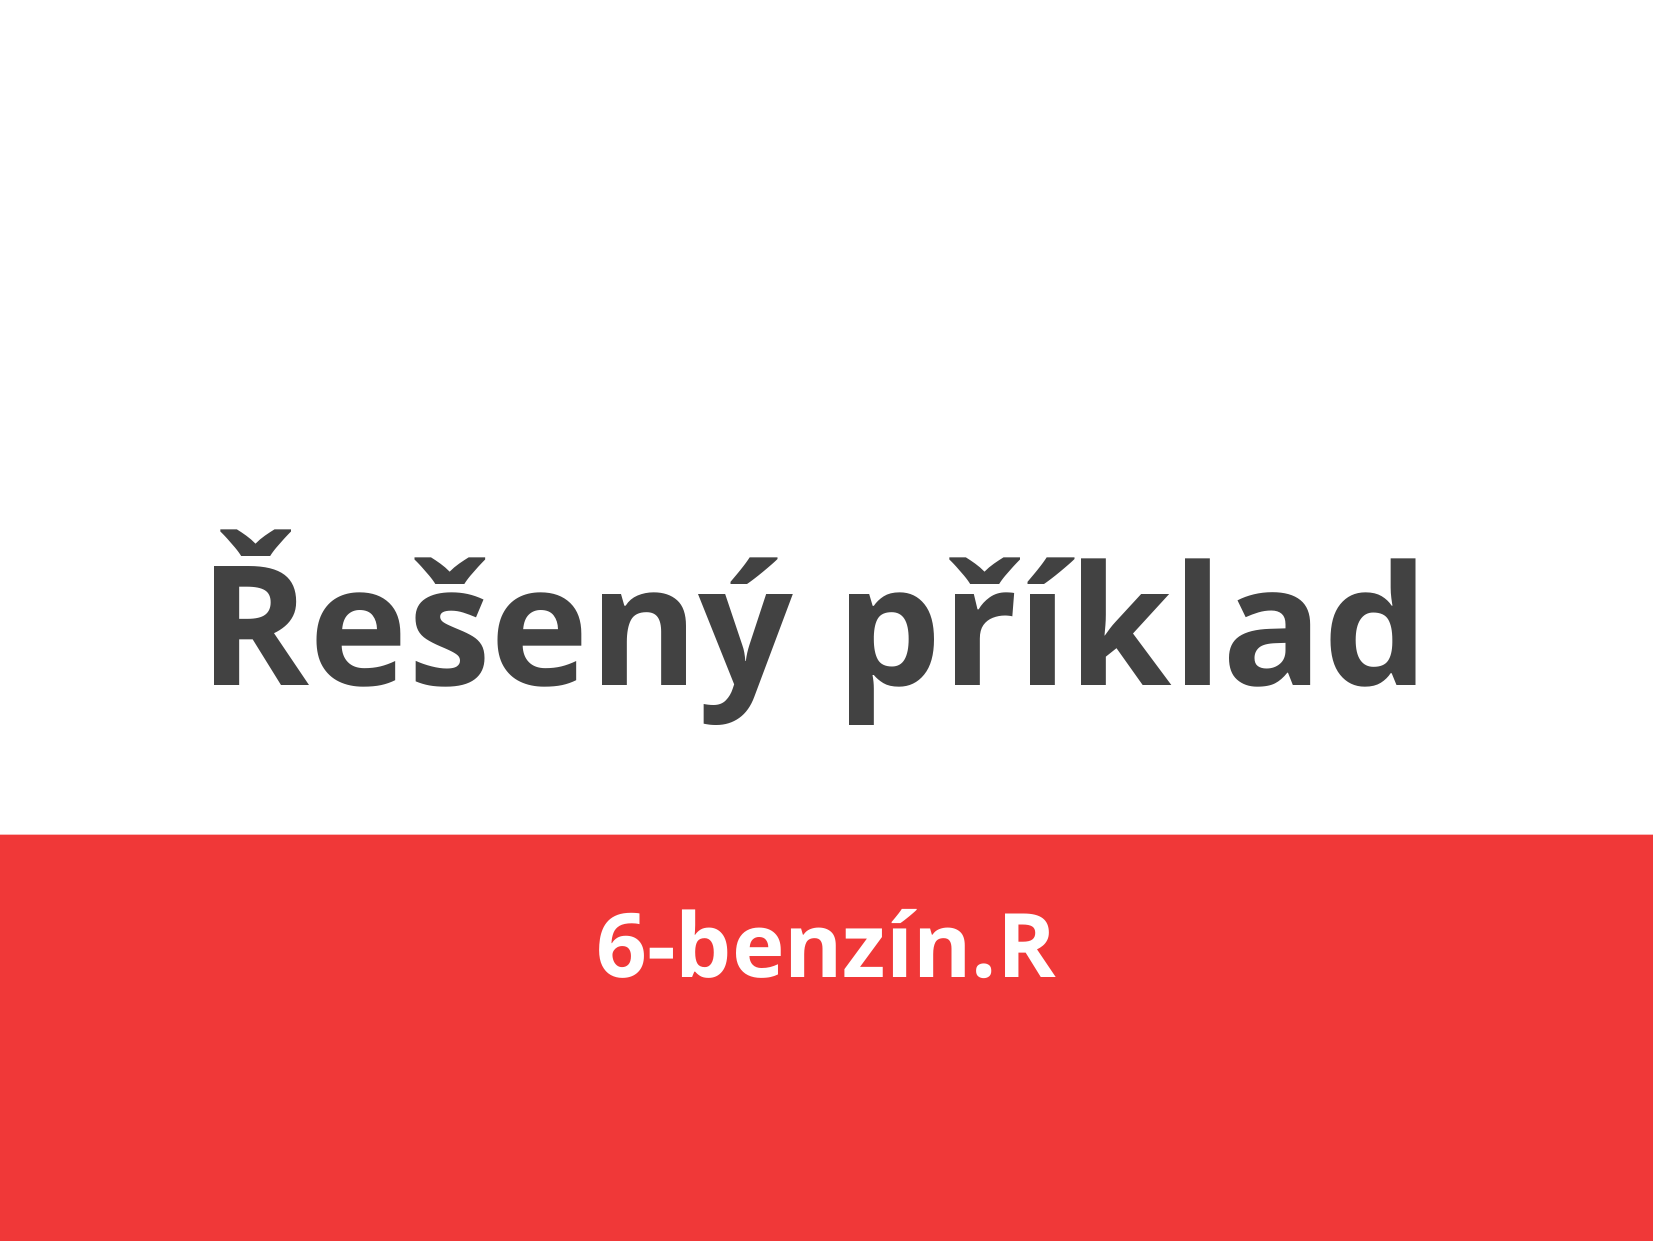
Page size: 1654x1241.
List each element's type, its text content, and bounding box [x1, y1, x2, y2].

list 6-benzín.R [82, 881, 1571, 1010]
title Řešený příklad [70, 517, 1559, 725]
